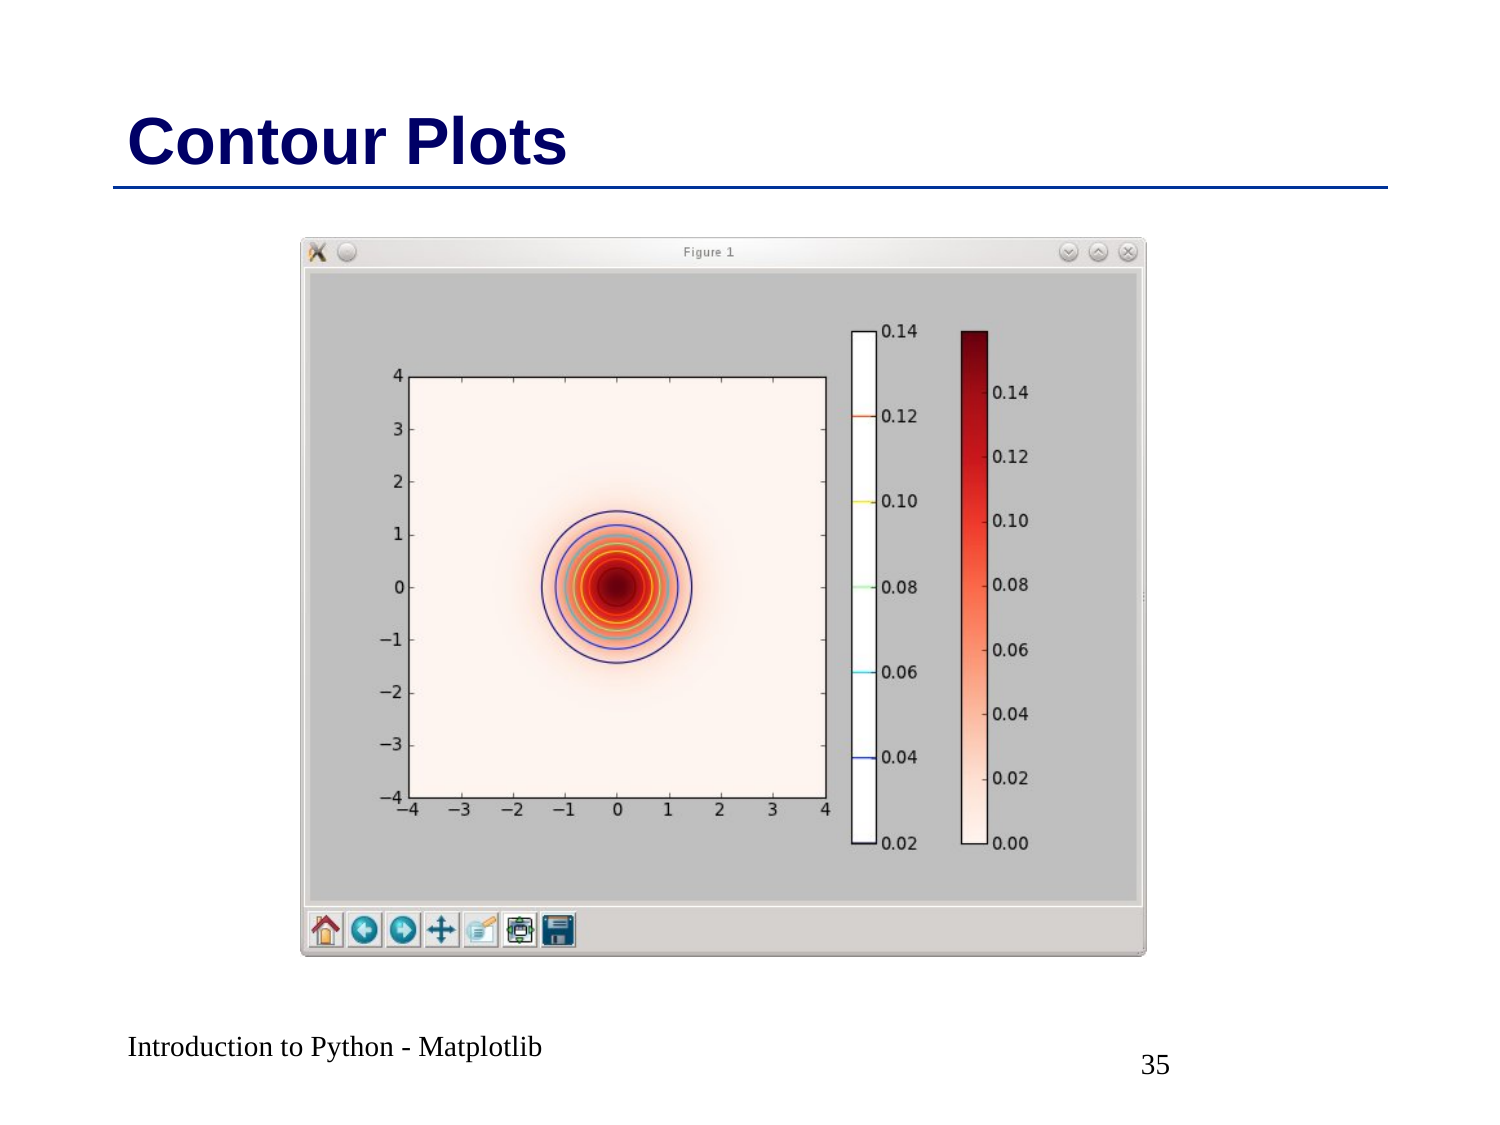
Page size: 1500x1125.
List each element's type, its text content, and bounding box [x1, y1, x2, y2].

title Contour Plots [112, 89, 1388, 186]
text_box Introduction to Python - Matplotlib [112, 1025, 501, 1101]
picture [300, 237, 1147, 957]
text_box <number> [1074, 1025, 1388, 1101]
